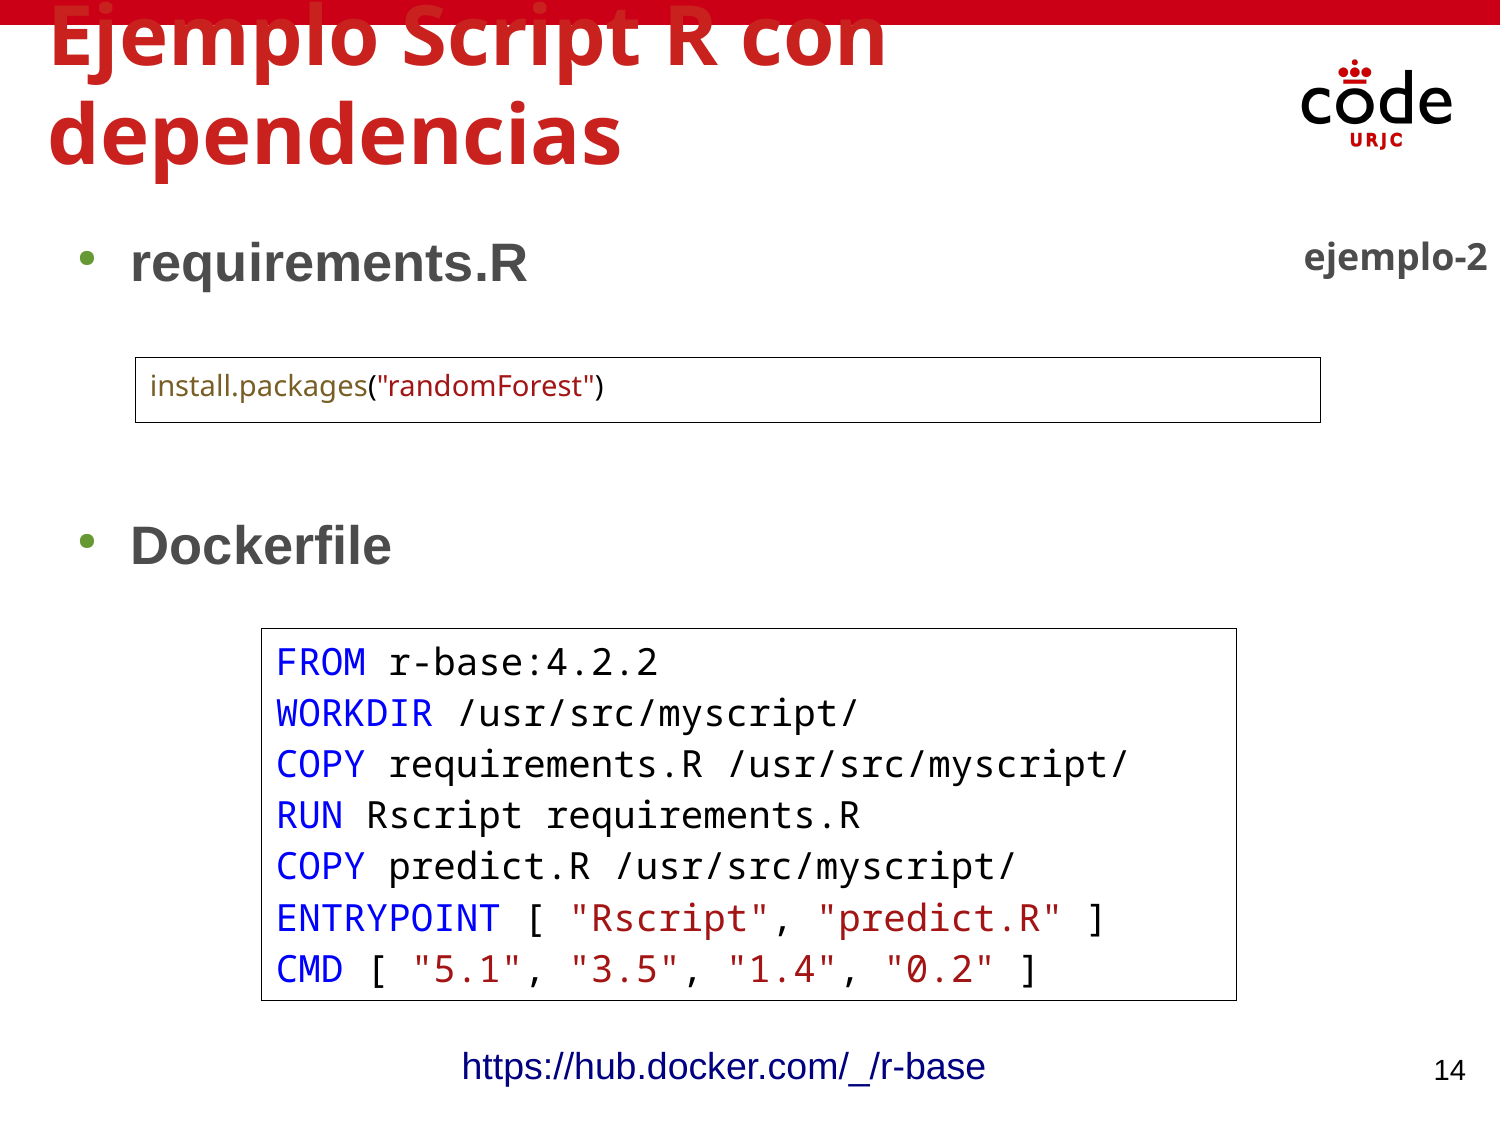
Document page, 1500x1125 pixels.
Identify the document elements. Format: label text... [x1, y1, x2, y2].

title Ejemplo Script R con dependencias [32, 79, 1413, 189]
text_box https://hub.docker.com/_/r-base [446, 1038, 1002, 1096]
text_box install.packages("randomForest") [135, 357, 1321, 423]
text_box FROM r-base:4.2.2 WORKDIR /usr/src/myscript/ COPY requirements.R /usr/src/myscript/ RUN Rscript requirements.R COPY predict.R /usr/src/myscript/ ENTRYPOINT [ "Rscript", "predict.R" ] CMD [ "5.1", "3.5", "1.4", "0.2" ] [261, 628, 1237, 906]
picture [1284, 50, 1468, 161]
list requirements.R Dockerfile [45, 219, 1426, 980]
text_box ejemplo-2 [1288, 222, 1500, 286]
